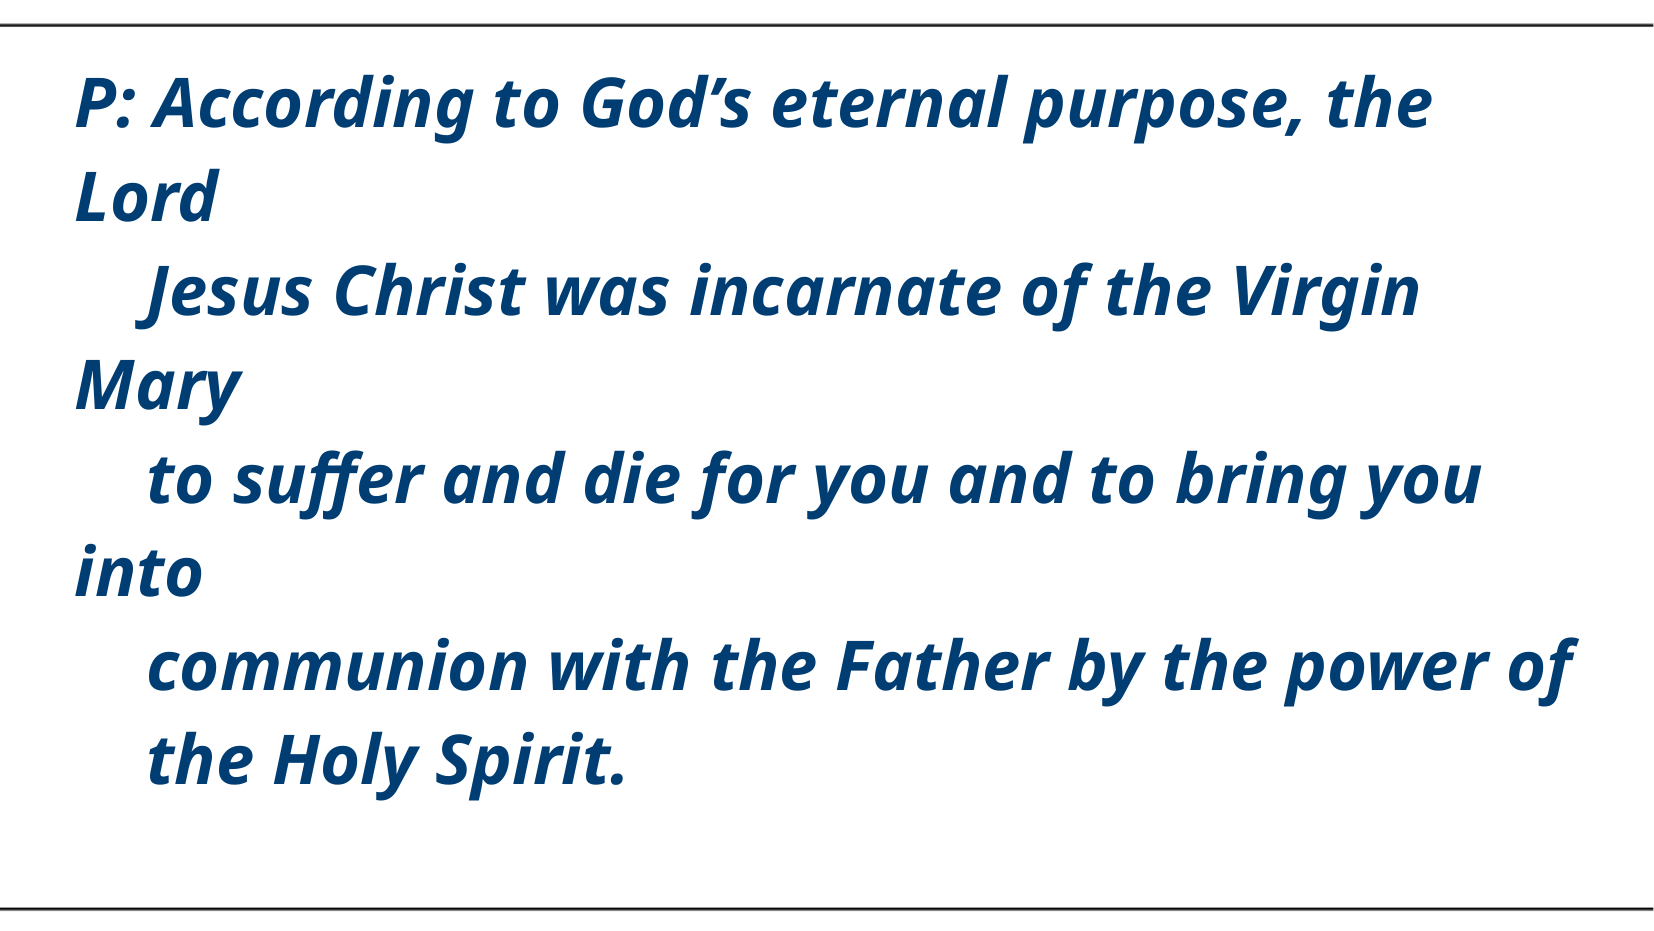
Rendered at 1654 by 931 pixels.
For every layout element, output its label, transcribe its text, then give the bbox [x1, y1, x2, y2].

text_box P: According to God’s eternal purpose, the Lord Jesus Christ was incarnate of the Virgin Mary to suffer and die for you and to bring you into communion with the Father by the power of the Holy Spirit. [60, 47, 1591, 520]
picture [0, 2, 1654, 931]
